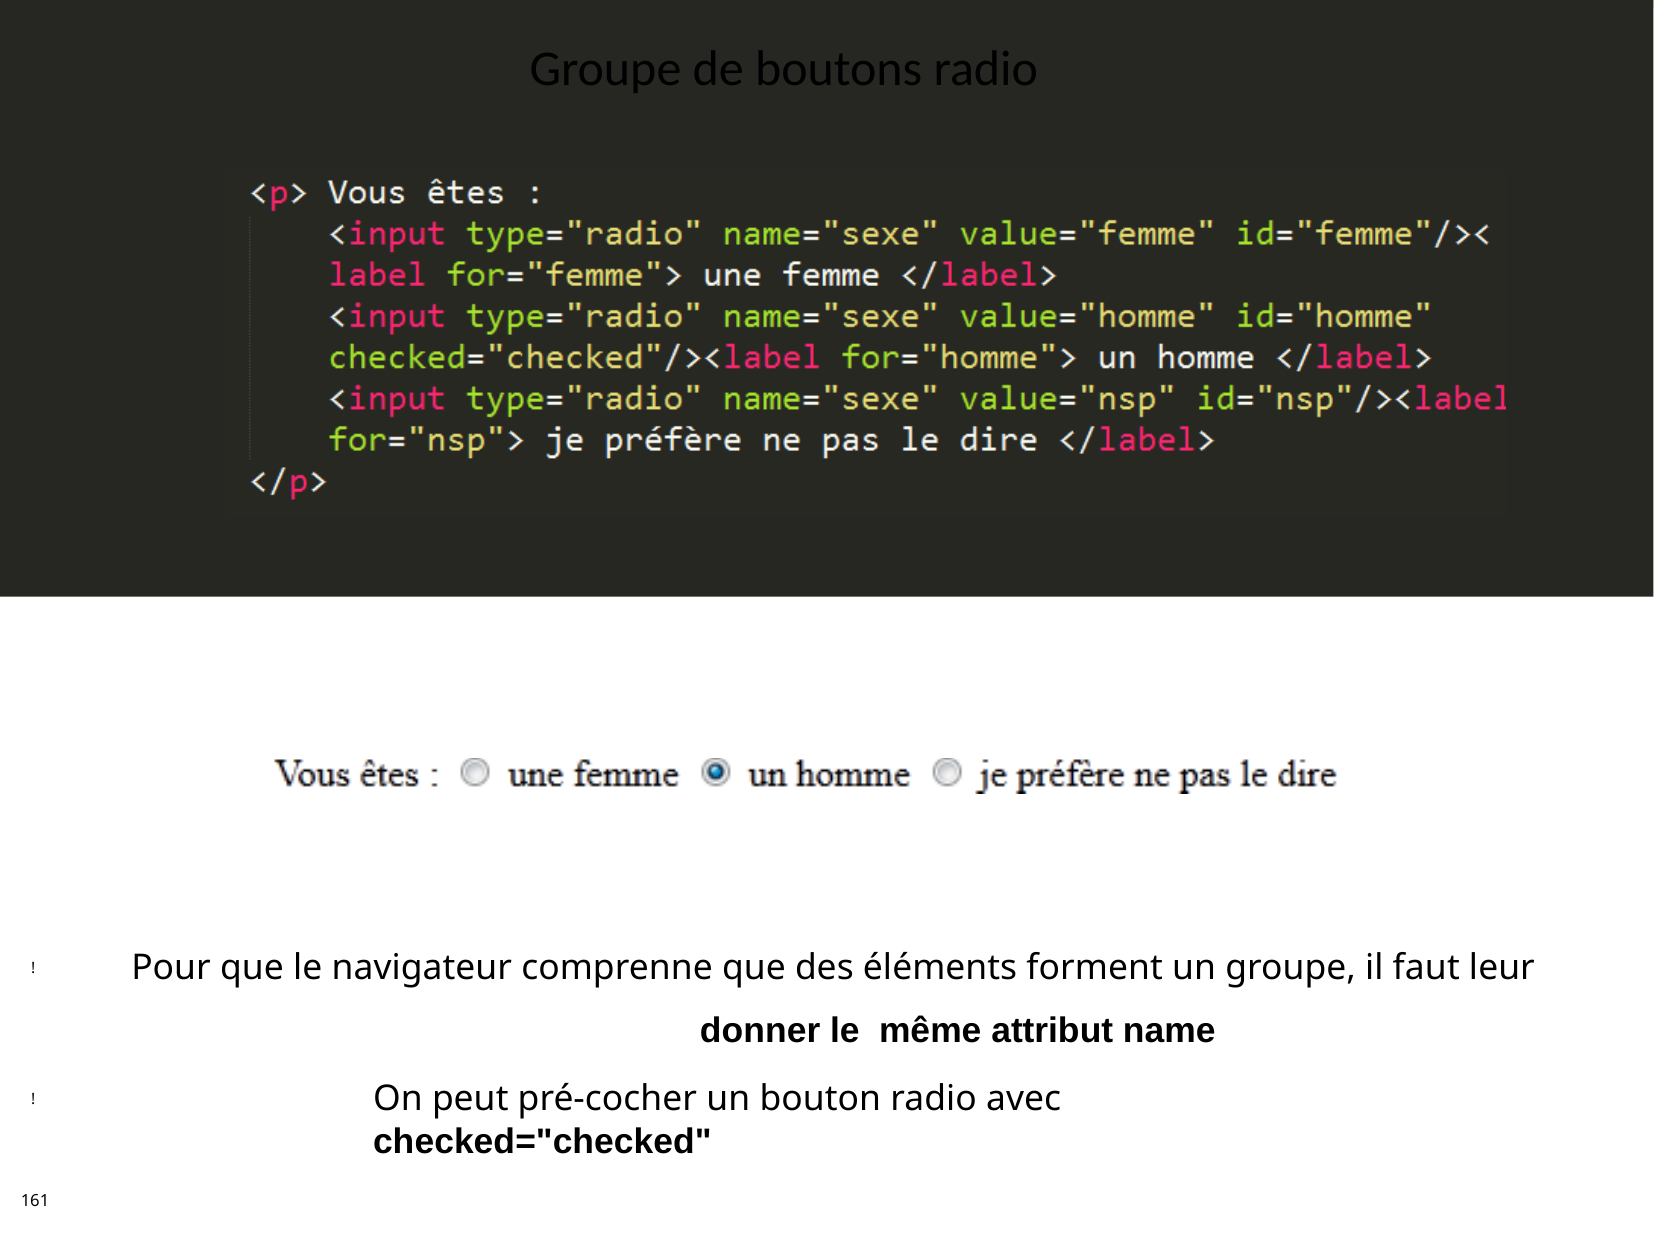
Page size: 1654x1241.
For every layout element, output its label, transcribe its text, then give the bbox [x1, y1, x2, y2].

text_box Pour que le navigateur comprenne que des éléments forment un groupe, il faut leur donner le même attribut name [129, 922, 1610, 1050]
text_box ! [29, 955, 43, 977]
title Groupe de boutons radio [527, 33, 1130, 170]
text_box On peut pré-cocher un bouton radio avec checked="checked" [371, 1073, 1370, 1161]
text_box 161 [18, 1188, 51, 1211]
picture [225, 170, 1506, 515]
picture [273, 758, 1339, 794]
text_box [0, 0, 1654, 597]
text_box ! [29, 1086, 43, 1108]
